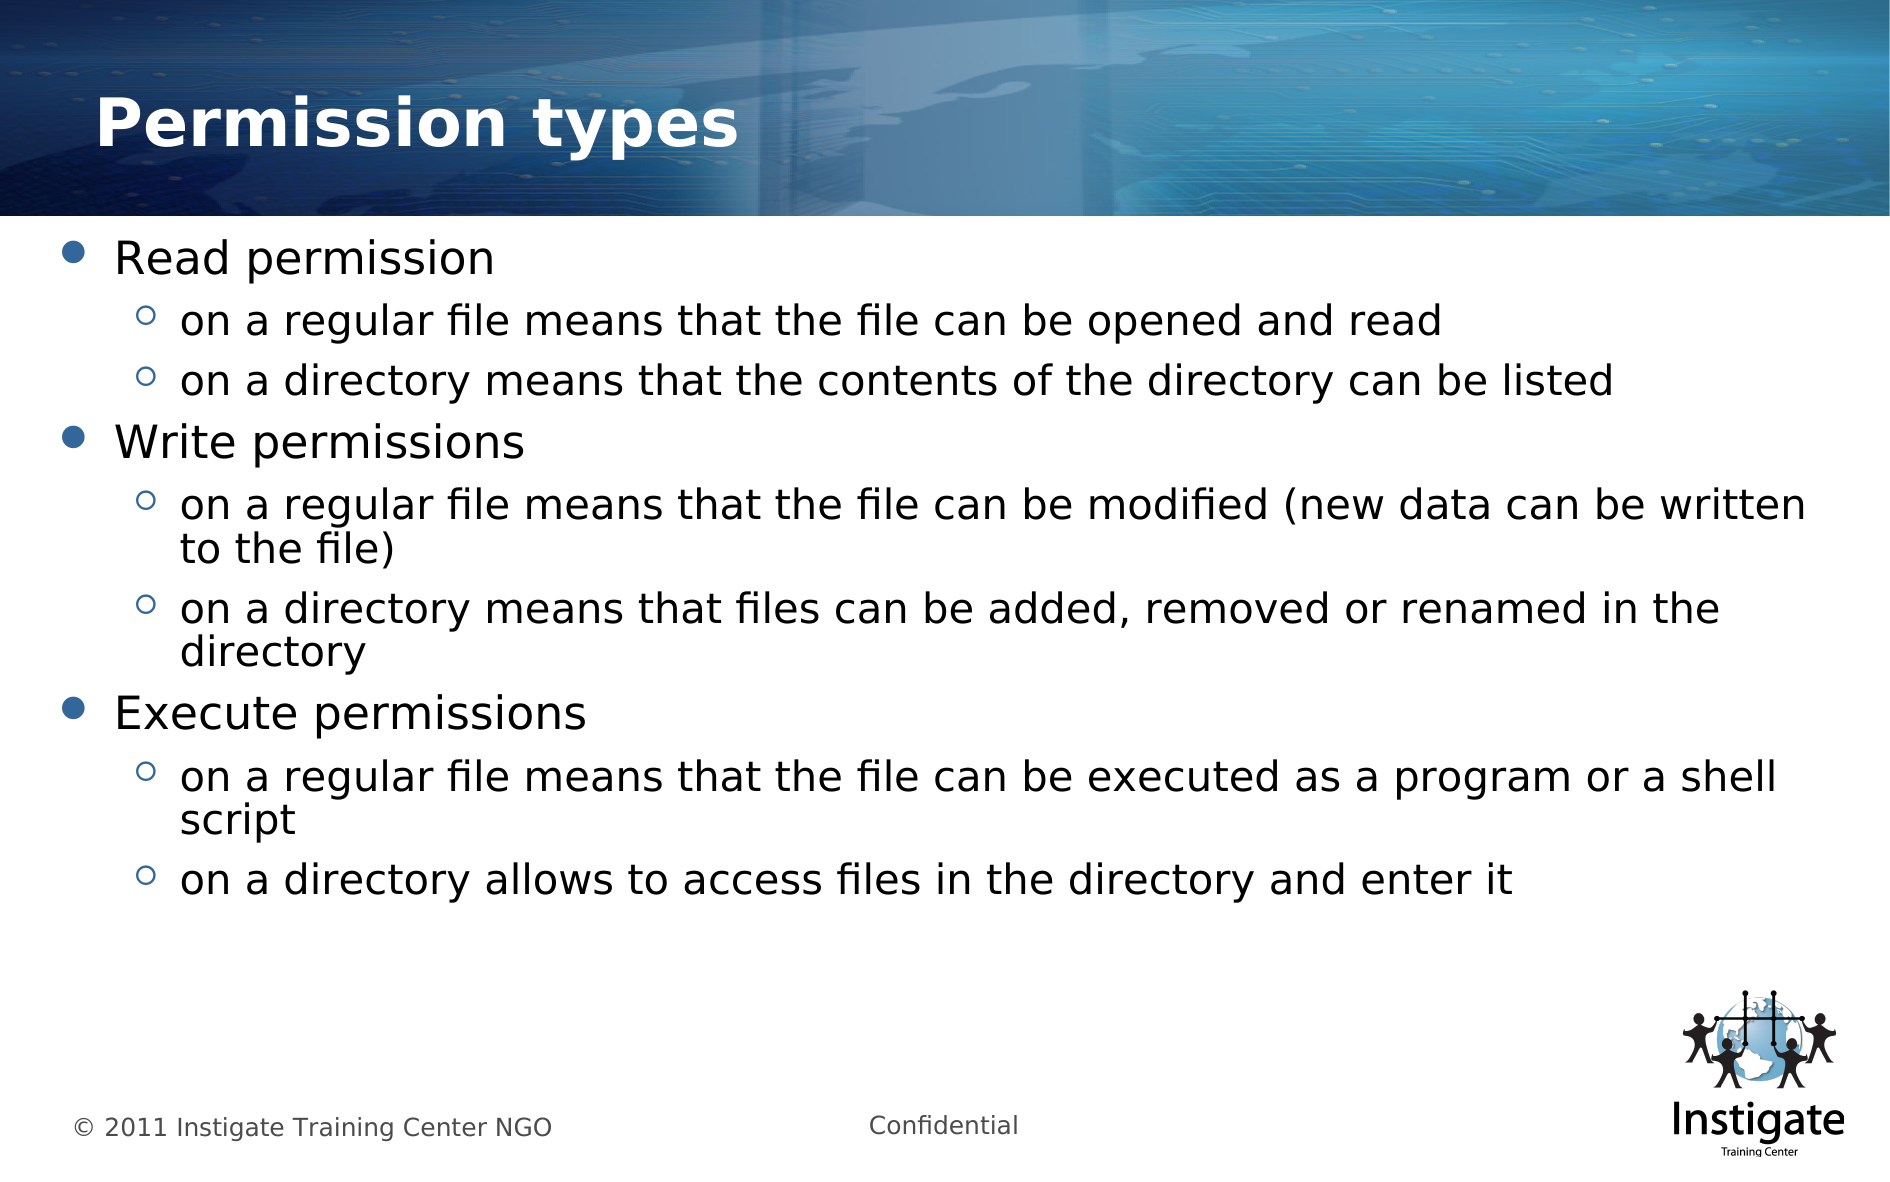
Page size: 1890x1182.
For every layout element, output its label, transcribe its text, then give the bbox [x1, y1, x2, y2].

title Permission types [94, 54, 1793, 210]
list Read permission on a regular file means that the file can be opened and read on a directory means that the contents of the directory can be listed Write permissions on a regular file means that the file can be modified (new data can be written to the file) on a directory means that files can be added, removed or renamed in the directory Execute permissions on a regular file means that the file can be executed as a program or a shell script on a directory allows to access files in the directory and enter it [59, 236, 1831, 1001]
picture [0, 0, 1890, 216]
picture [1674, 990, 1844, 1157]
